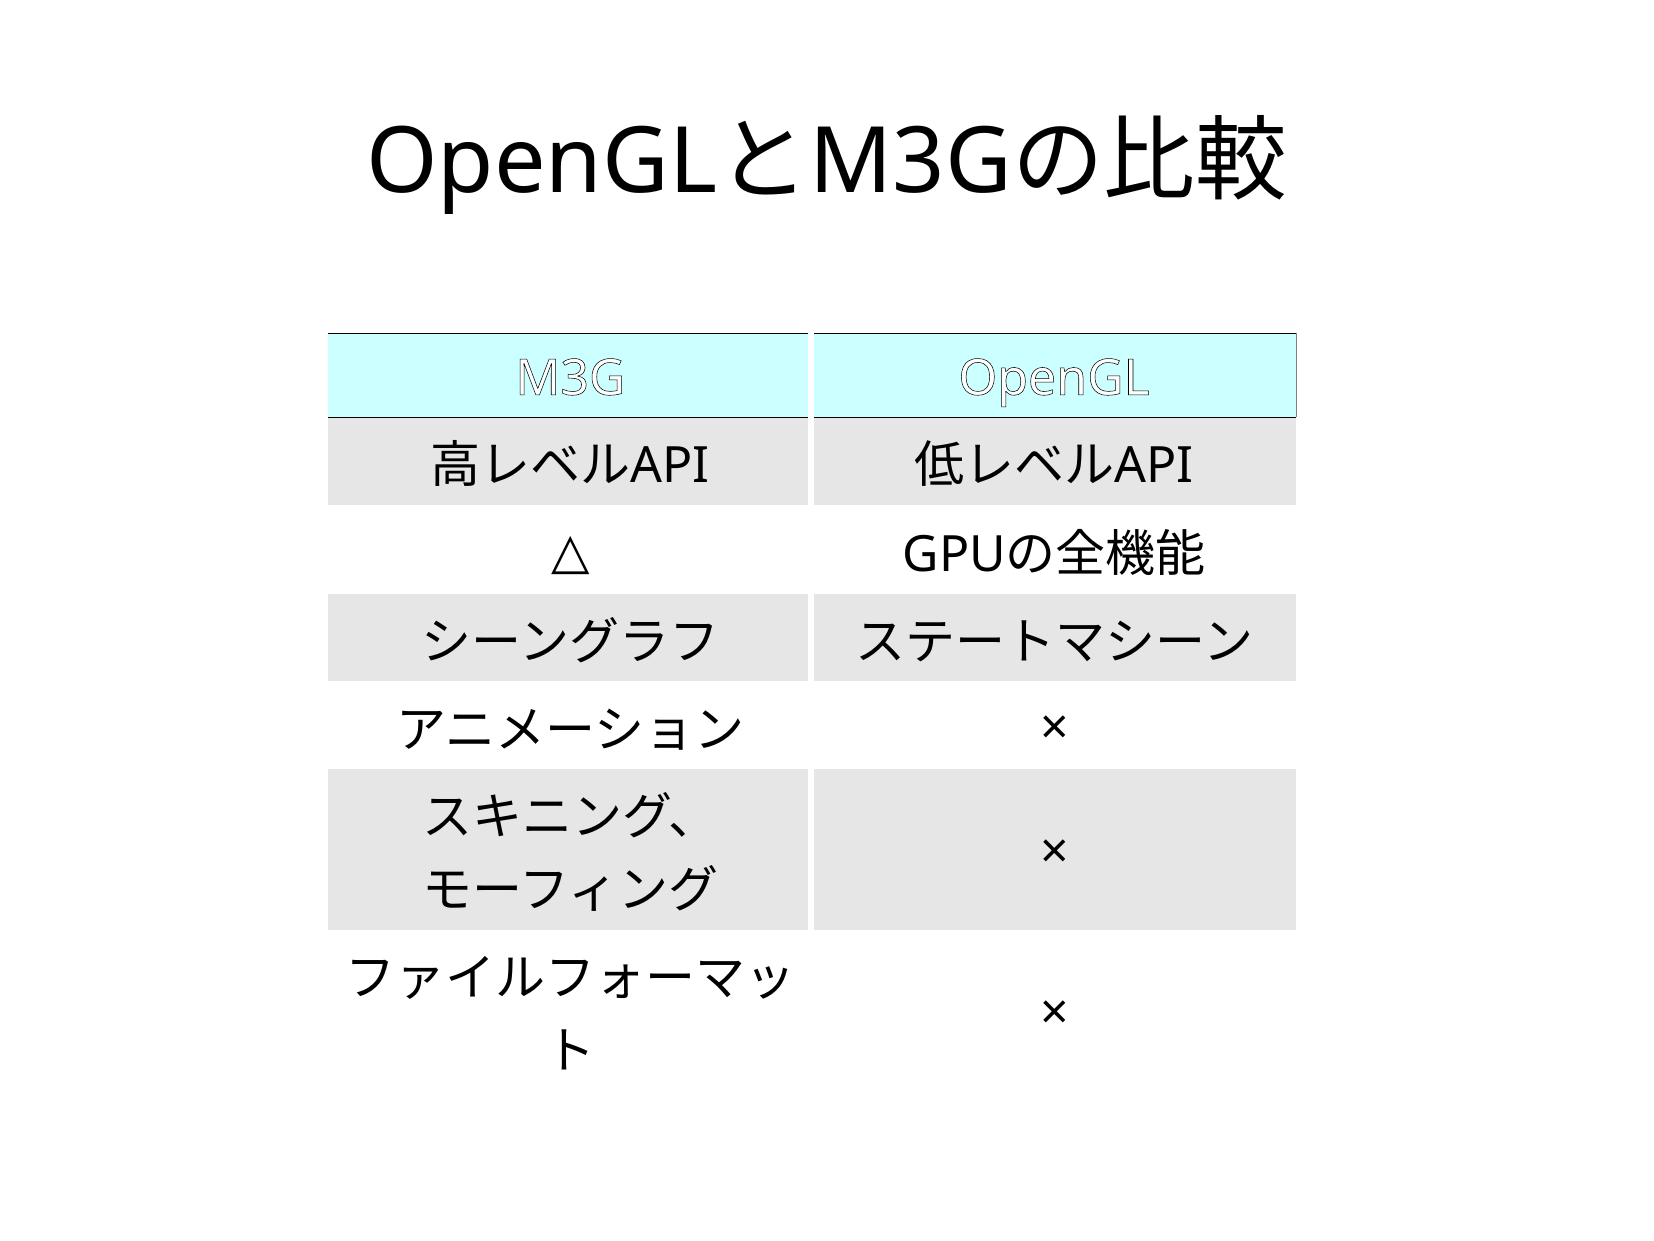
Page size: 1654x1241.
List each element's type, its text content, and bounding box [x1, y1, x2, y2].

table_cell △ [328, 505, 808, 594]
table_cell シーングラフ [328, 594, 808, 681]
table_cell スキニング、 モーフィング [328, 769, 808, 930]
table_header M3G [328, 334, 808, 417]
table_cell アニメーション [328, 681, 808, 769]
table_cell × [814, 769, 1296, 930]
title OpenGLとM3Gの比較 [82, 56, 1571, 250]
table_cell × [814, 681, 1296, 769]
table_cell 低レベルAPI [814, 418, 1296, 505]
table_cell ステートマシーン [814, 594, 1296, 681]
table_cell GPUの全機能 [814, 505, 1296, 594]
table_cell 高レベルAPI [328, 418, 808, 505]
table_cell ファイルフォーマット [328, 930, 812, 1090]
table_cell × [812, 930, 1296, 1090]
table_header OpenGL [814, 334, 1296, 417]
